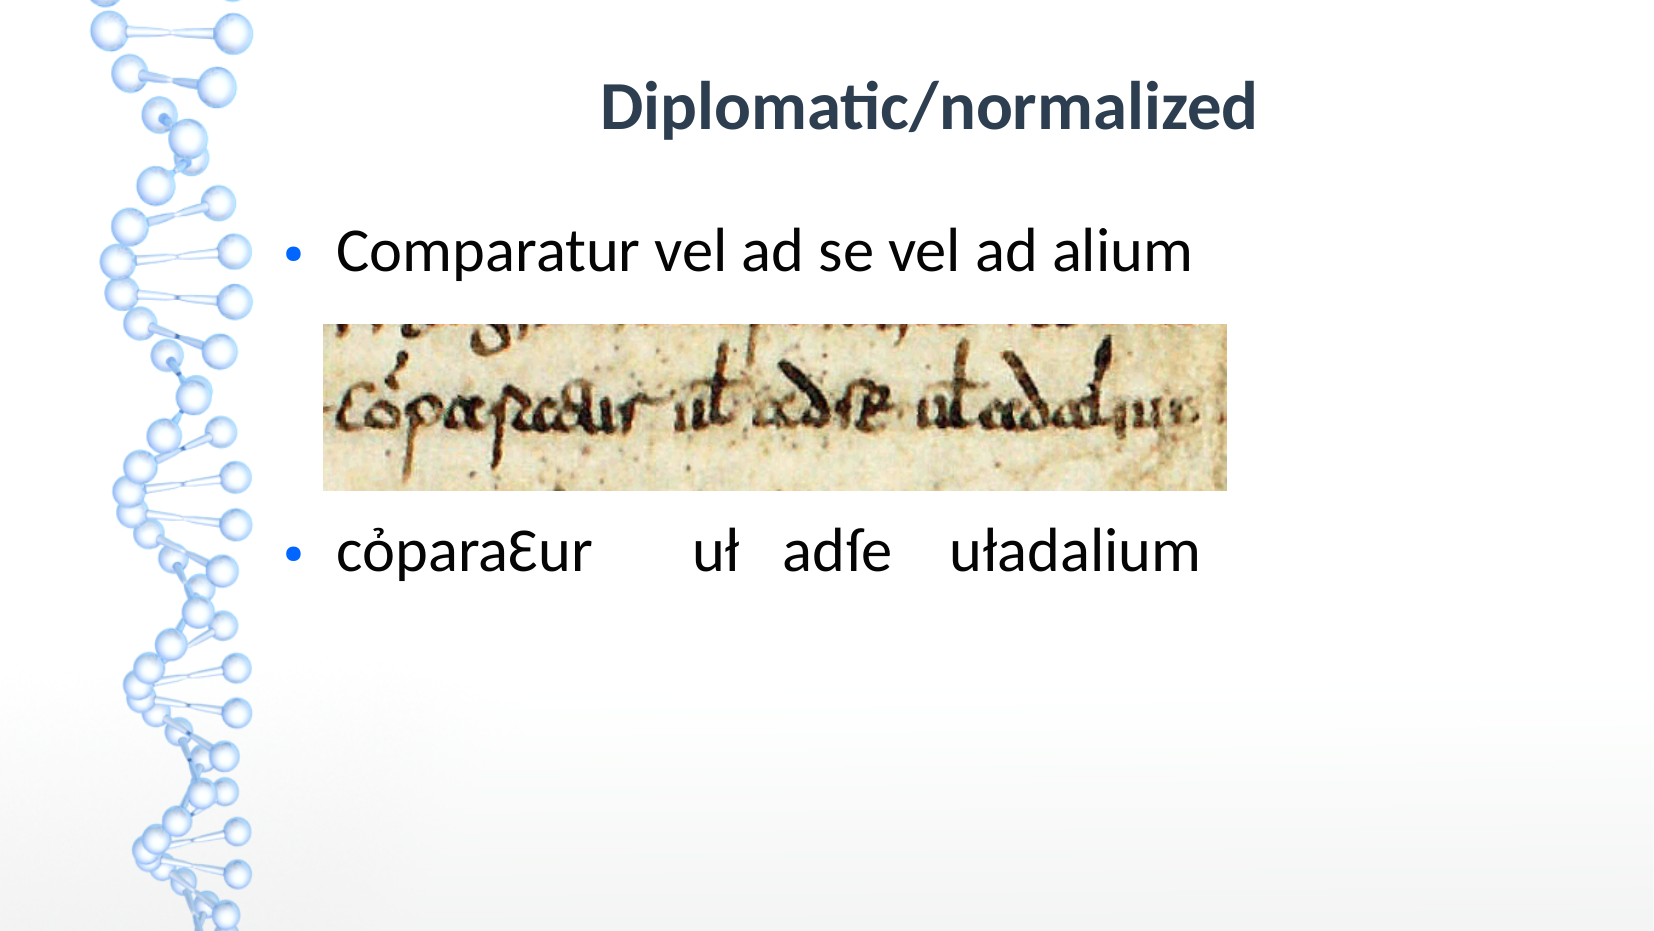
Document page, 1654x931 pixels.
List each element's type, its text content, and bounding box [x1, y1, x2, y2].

list cỏparaƐur uł adſe uładalium [265, 524, 1229, 615]
title Diplomatic/normalized [265, 35, 1595, 189]
picture [0, 0, 1654, 931]
list Comparatur vel ad se vel ad alium [265, 224, 1312, 308]
